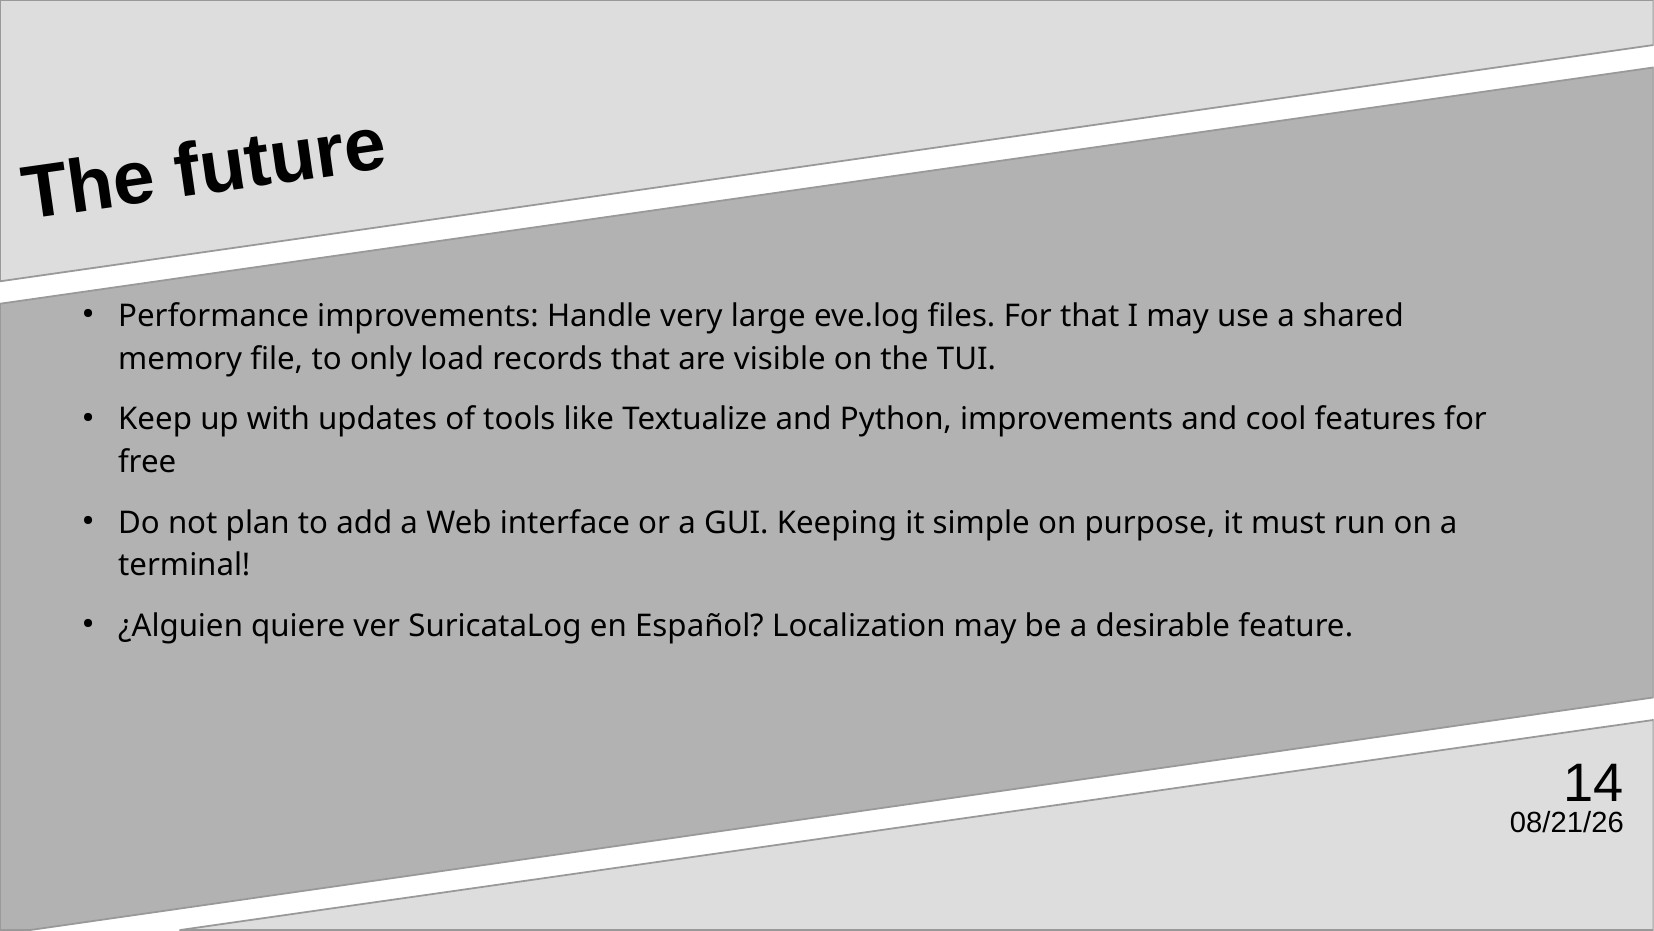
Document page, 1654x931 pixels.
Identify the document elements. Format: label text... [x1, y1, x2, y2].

title The future [11, 0, 1496, 272]
list Performance improvements: Handle very large eve.log files. For that I may use a shared memory file, to only load records that are visible on the TUI. Keep up with updates of tools like Textualize and Python, improvements and cool features for free Do not plan to add a Web interface or a GUI. Keeping it simple on purpose, it must run on a terminal! ¿Alguien quiere ver SuricataLog en Español? Localization may be a desirable feature. [82, 292, 1538, 833]
